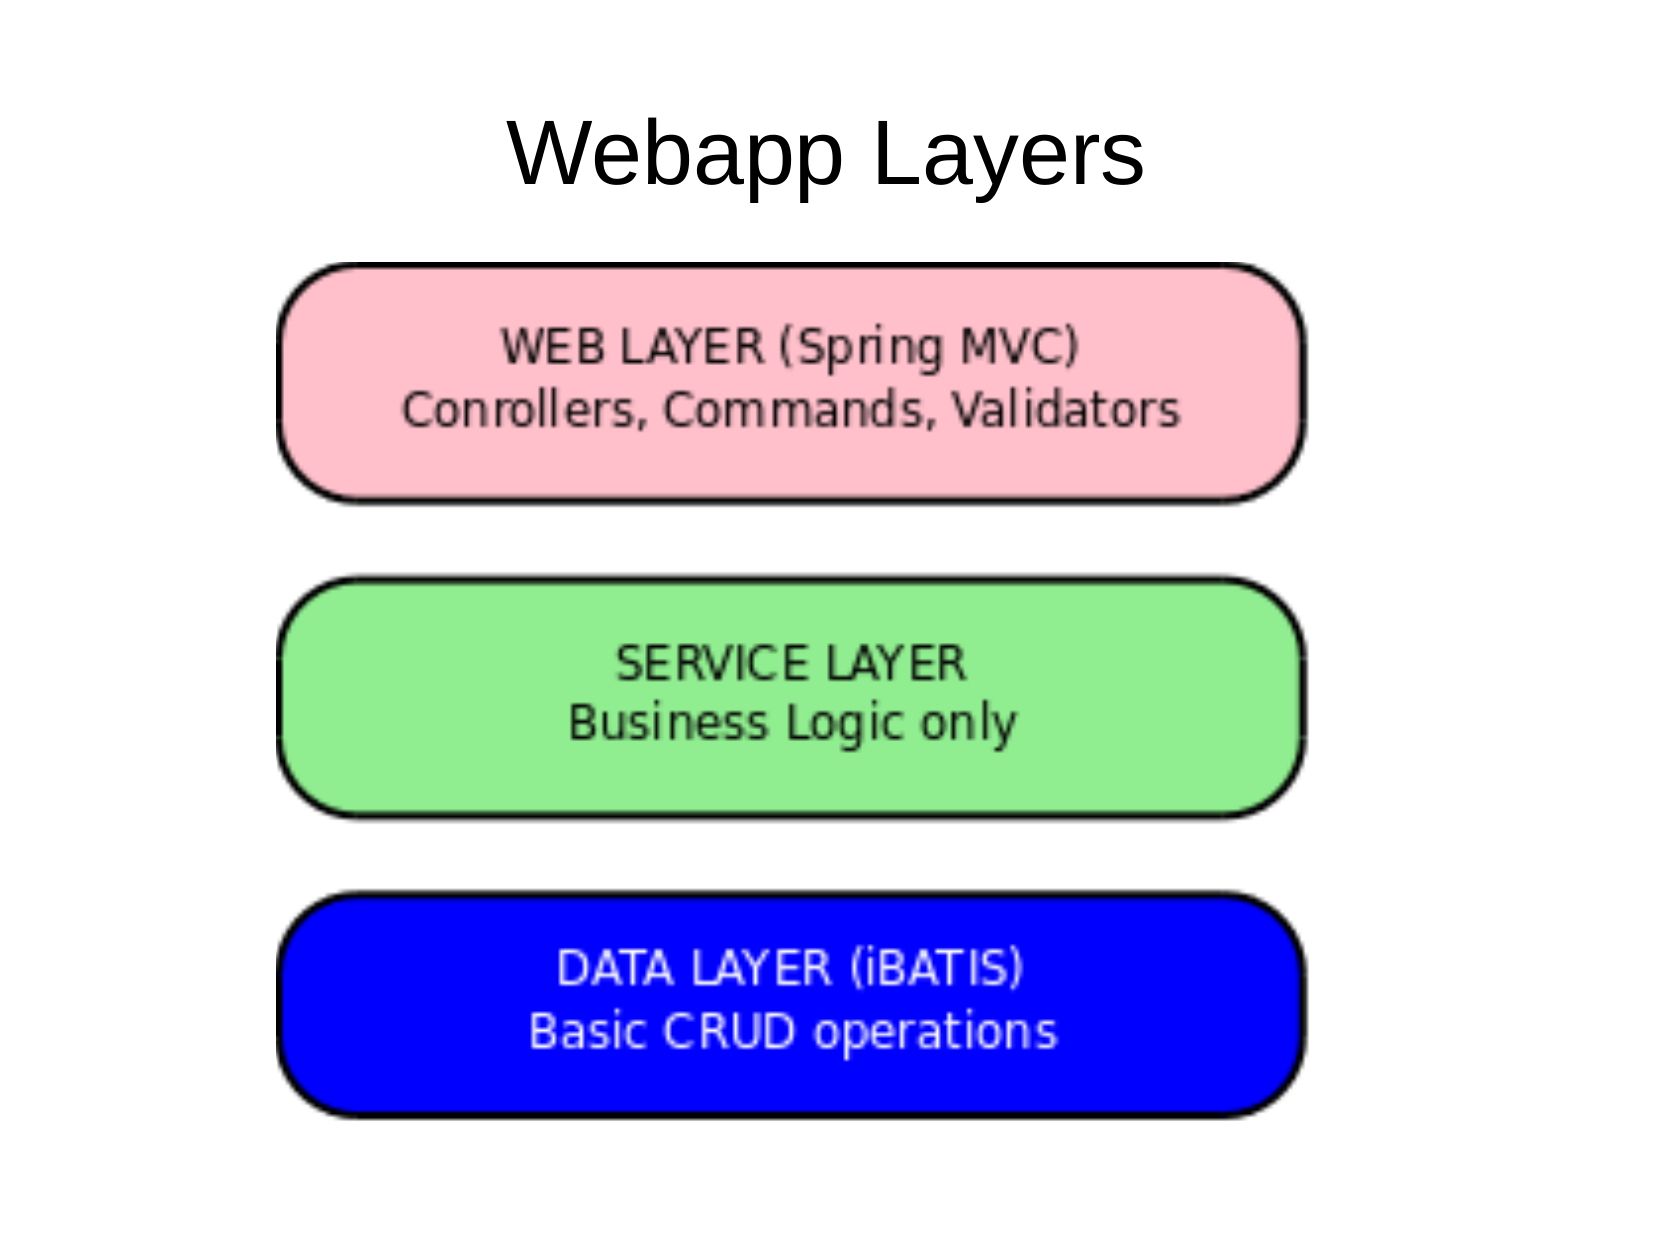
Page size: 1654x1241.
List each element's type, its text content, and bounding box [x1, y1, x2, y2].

title Webapp Layers [82, 56, 1571, 250]
picture [276, 262, 1313, 1125]
